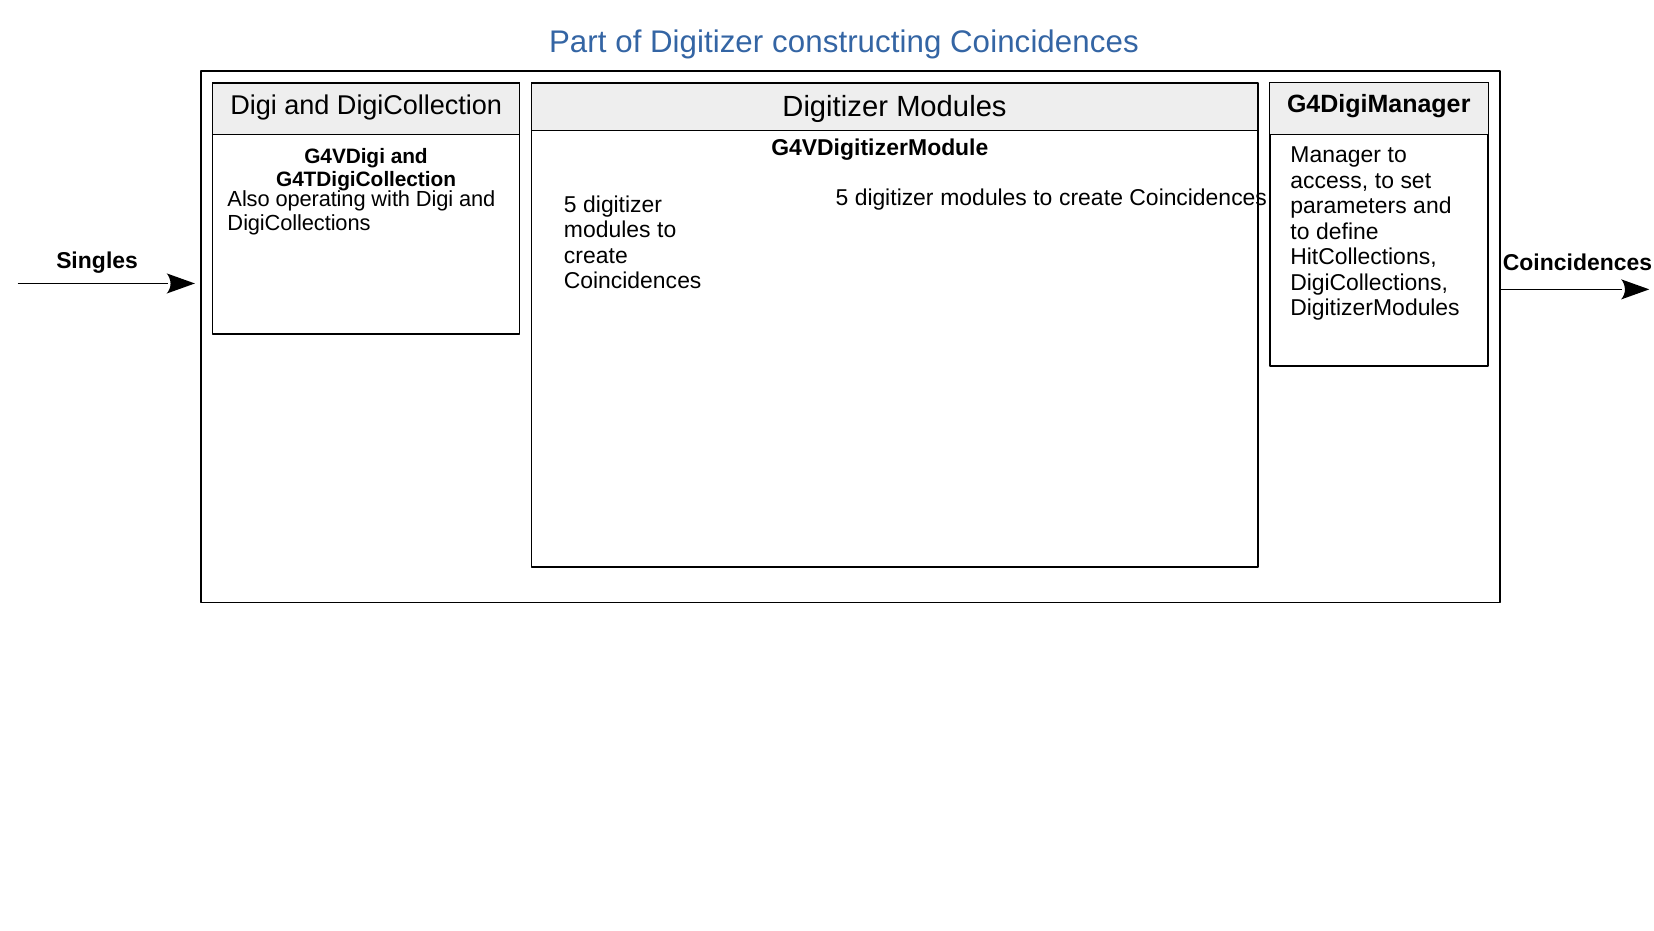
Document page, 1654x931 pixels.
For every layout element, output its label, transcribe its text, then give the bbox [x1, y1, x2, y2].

text_box Coincidences [1488, 242, 1654, 285]
text_box Part of Digitizer constructing Coincidences [413, 16, 1276, 83]
text_box Also operating with Digi and DigiCollections [212, 178, 520, 334]
text_box Manager to access, to set parameters and to define HitCollections, DigiCollections, DigitizerModules [1275, 134, 1489, 177]
text_box Singles [23, 240, 178, 284]
text_box 5 digitizer modules to create Coincidences [820, 177, 1257, 218]
text_box G4VDigitizerModule [691, 127, 1069, 168]
text_box 5 digitizer modules to create Coincidences [549, 184, 721, 301]
text_box Digi and DigiCollection [213, 84, 519, 135]
text_box G4DigiManager [1269, 82, 1489, 135]
text_box Manager to access, to set parameters and to define HitCollections, DigiCollections, DigitizerModules [1275, 218, 1489, 355]
text_box Digitizer Modules [532, 84, 1257, 131]
text_box G4VDigi and G4TDigiCollection [213, 137, 519, 178]
text_box 5 digitizer modules to create Coincidences [1259, 177, 1548, 218]
